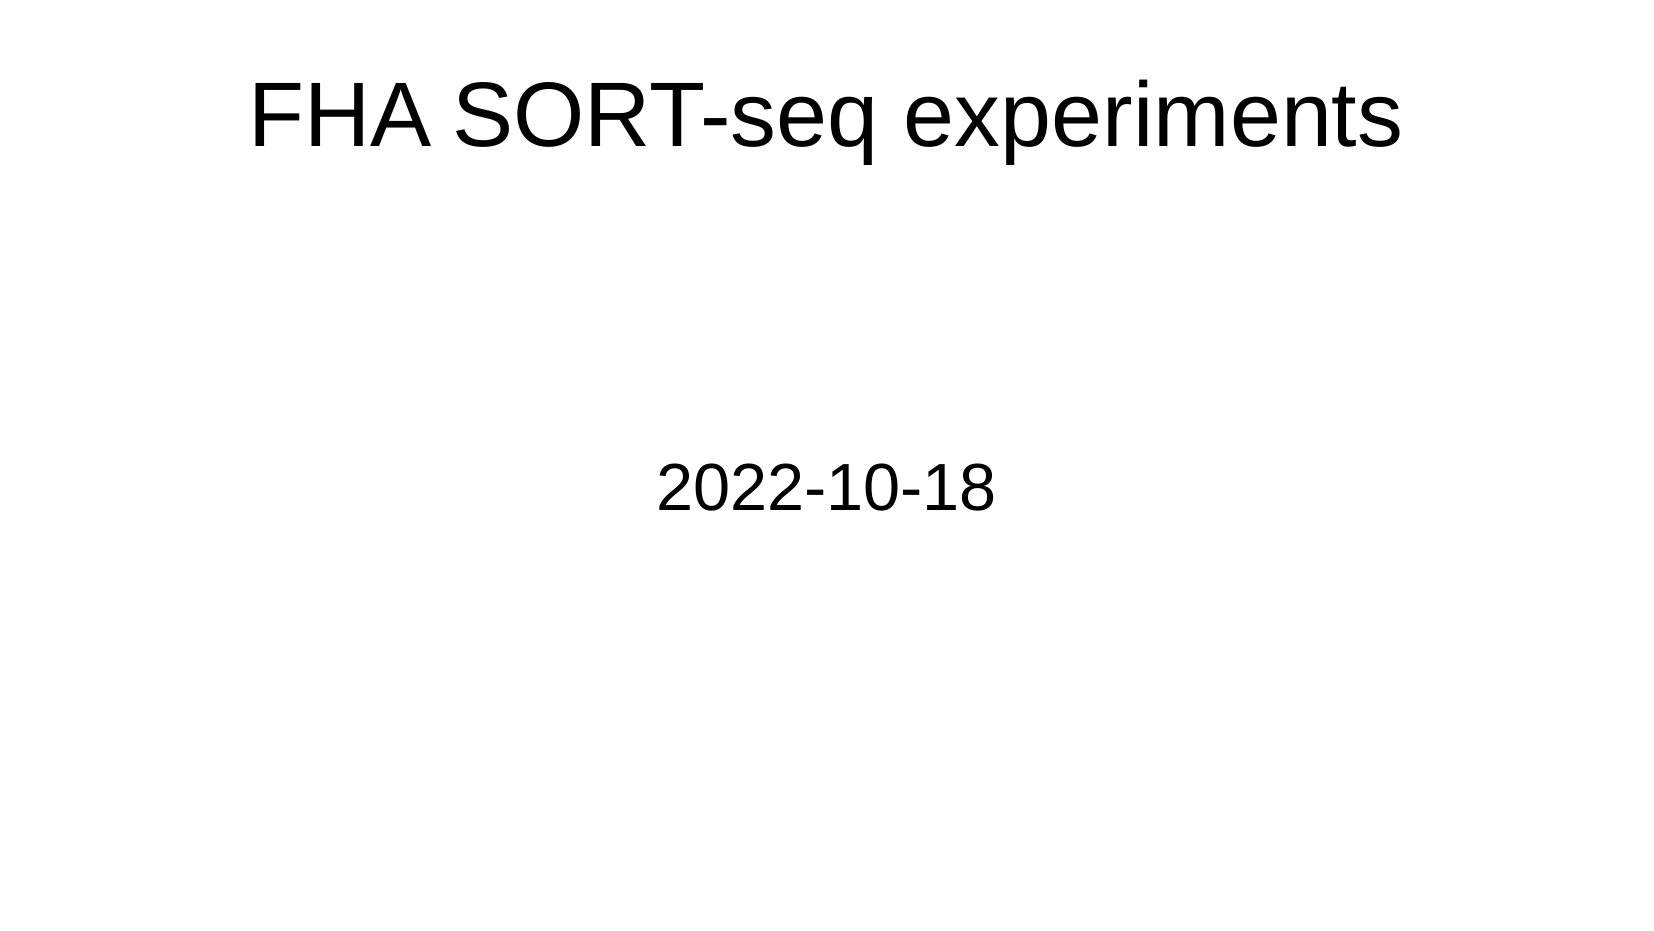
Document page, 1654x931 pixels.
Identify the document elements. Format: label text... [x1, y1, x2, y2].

subtitle 2022-10-18 [82, 217, 1571, 758]
title FHA SORT-seq experiments [82, 37, 1571, 193]
